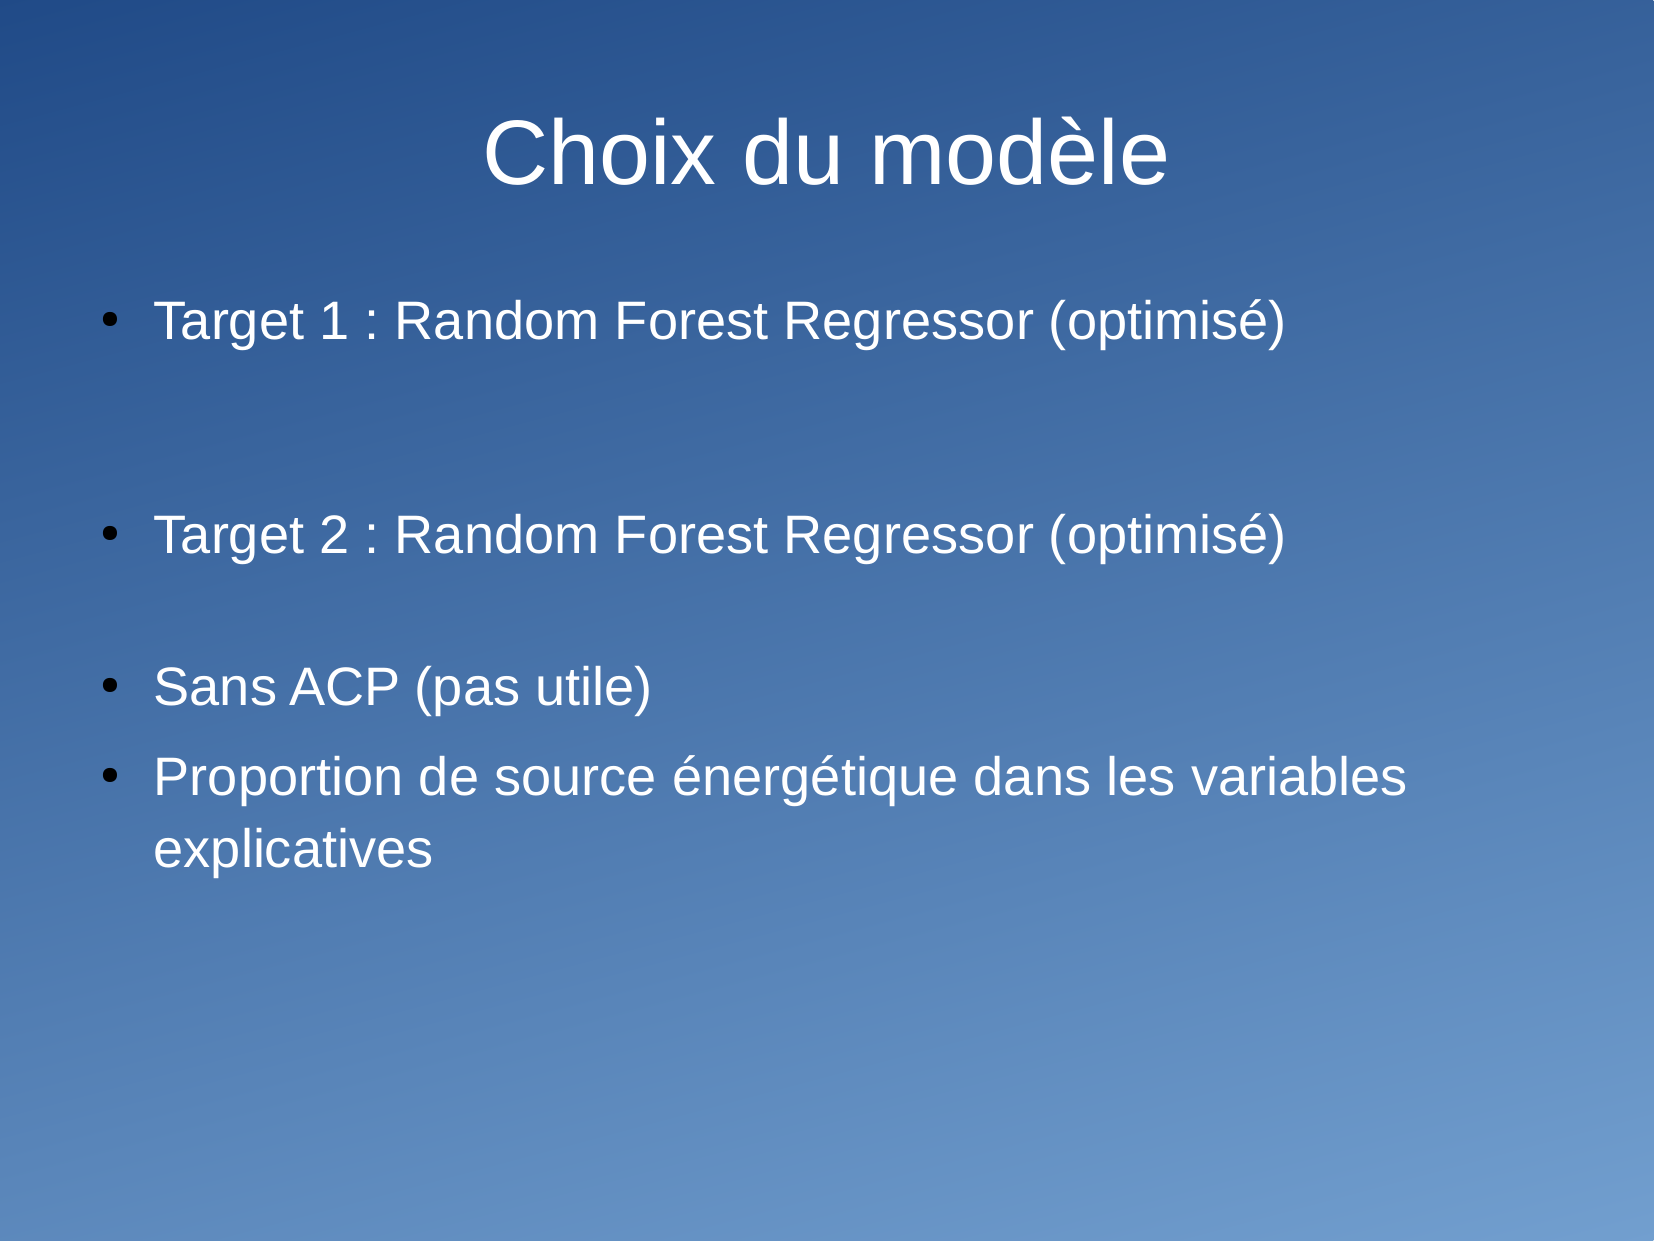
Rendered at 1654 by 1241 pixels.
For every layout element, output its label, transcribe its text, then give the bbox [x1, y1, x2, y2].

list Target 1 : Random Forest Regressor (optimisé) Target 2 : Random Forest Regressor (optimisé) Sans ACP (pas utile) Proportion de source énergétique dans les variables explicatives [82, 290, 1571, 1010]
title Choix du modèle [82, 49, 1571, 257]
